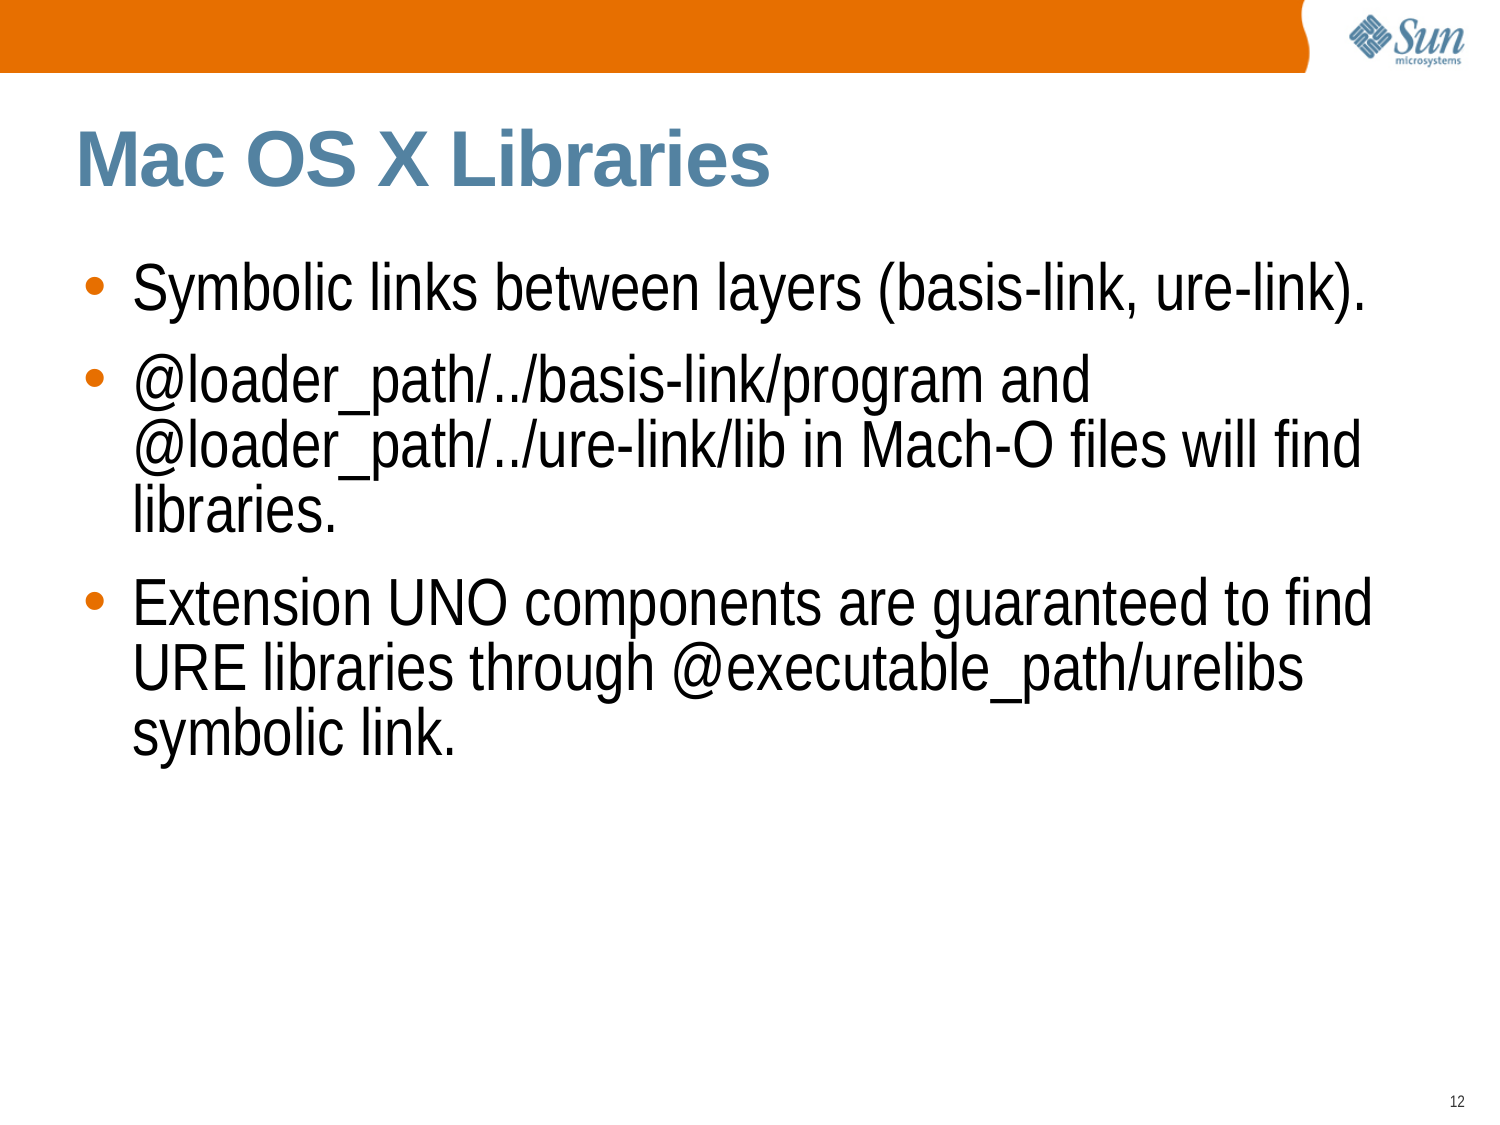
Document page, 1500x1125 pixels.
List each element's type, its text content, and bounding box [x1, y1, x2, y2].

title Mac OS X Libraries [75, 123, 1437, 227]
picture [0, 0, 1500, 73]
list Symbolic links between layers (basis-link, ure-link). @loader_path/../basis-link/program and @loader_path/../ure-link/lib in Mach-O files will find libraries. Extension UNO components are guaranteed to find URE libraries through @executable_path/urelibs symbolic link. [64, 258, 1401, 1062]
